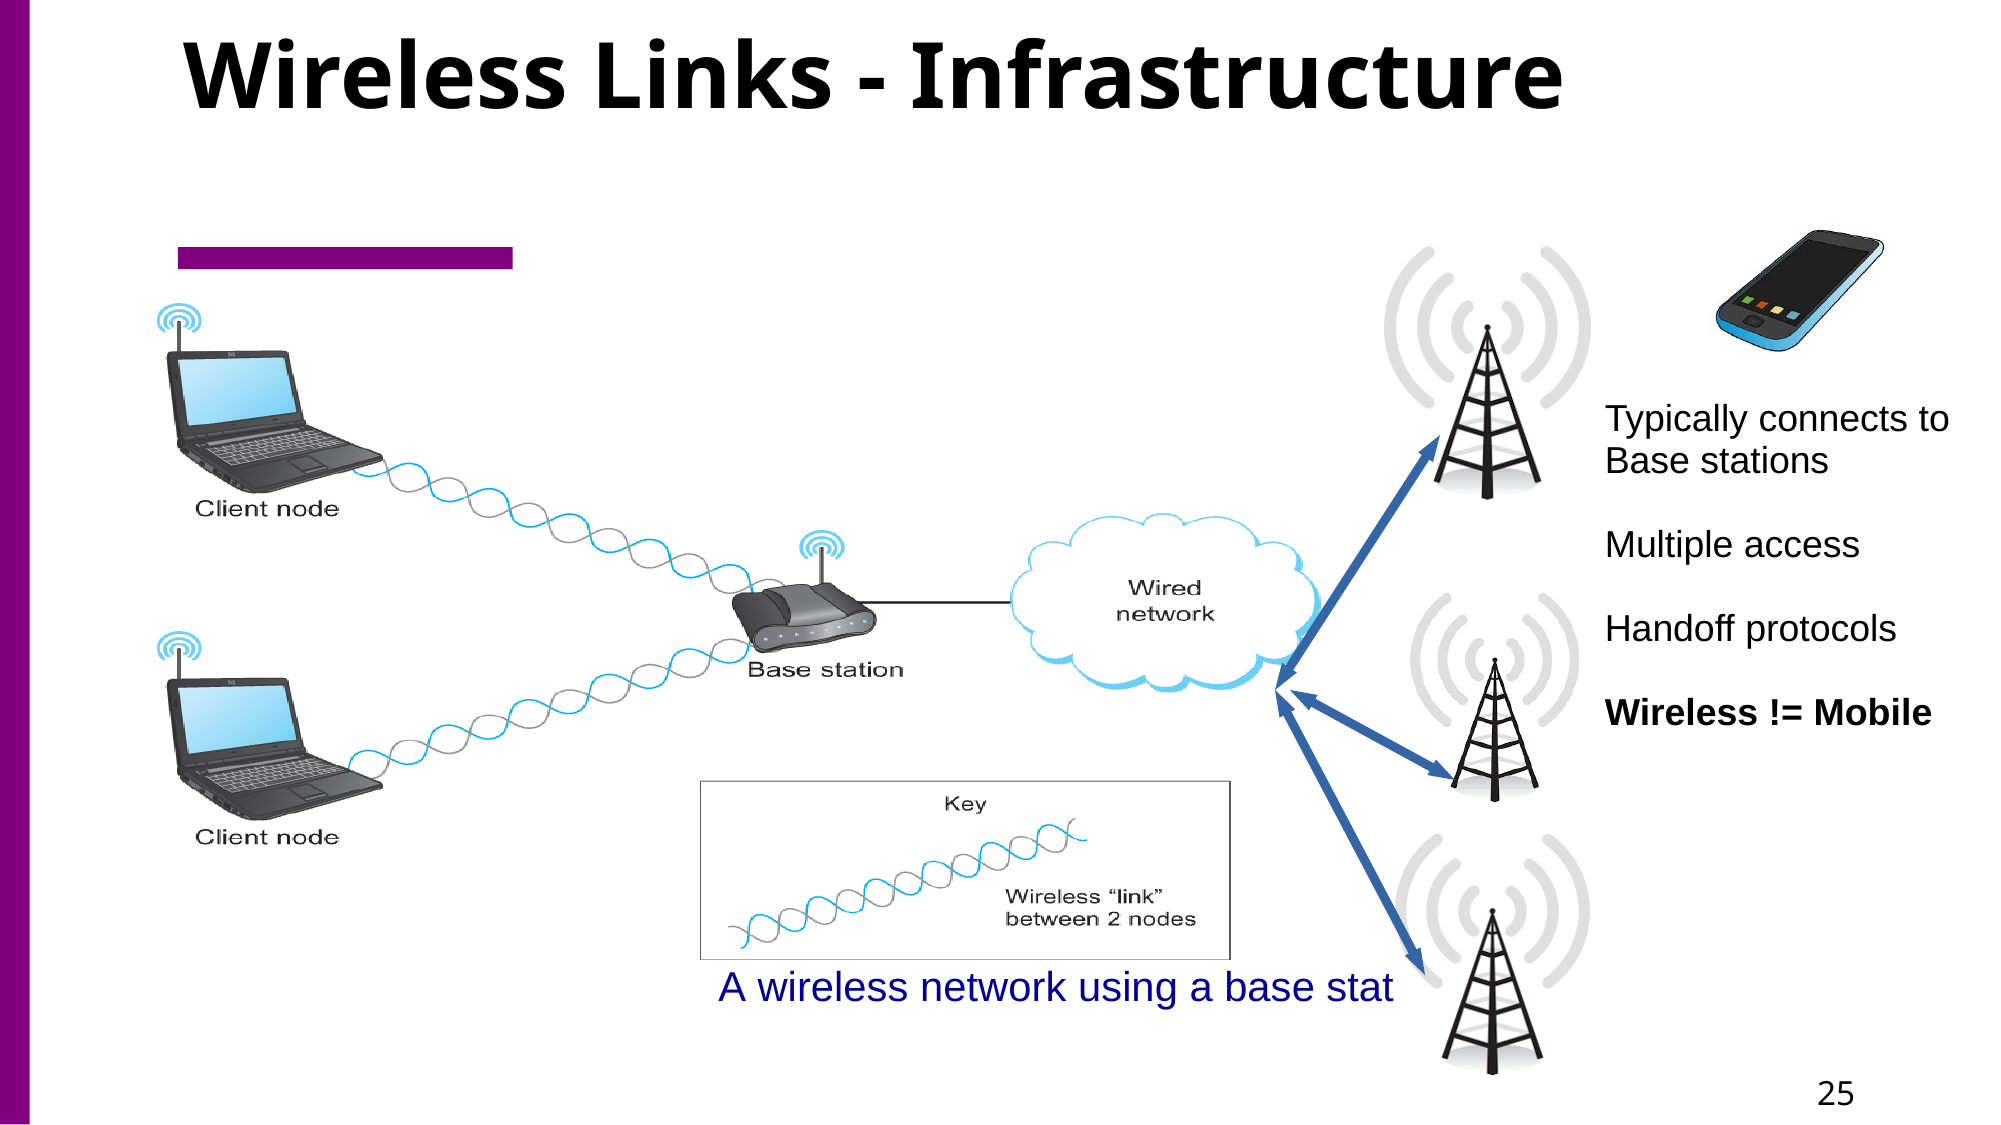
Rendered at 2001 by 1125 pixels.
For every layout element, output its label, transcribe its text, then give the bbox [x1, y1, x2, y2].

text_box Typically connects to Base stations Multiple access Handoff protocols Wireless != Mobile [1590, 389, 2000, 741]
picture [1710, 224, 1893, 354]
picture [1395, 824, 1590, 1085]
picture [1277, 629, 1321, 765]
picture [1410, 584, 1579, 811]
picture [1384, 236, 1591, 511]
text_box A wireless network using a base station [703, 952, 1395, 1018]
picture [157, 303, 1321, 961]
title Wireless Links - Infrastructure [133, 9, 1946, 135]
